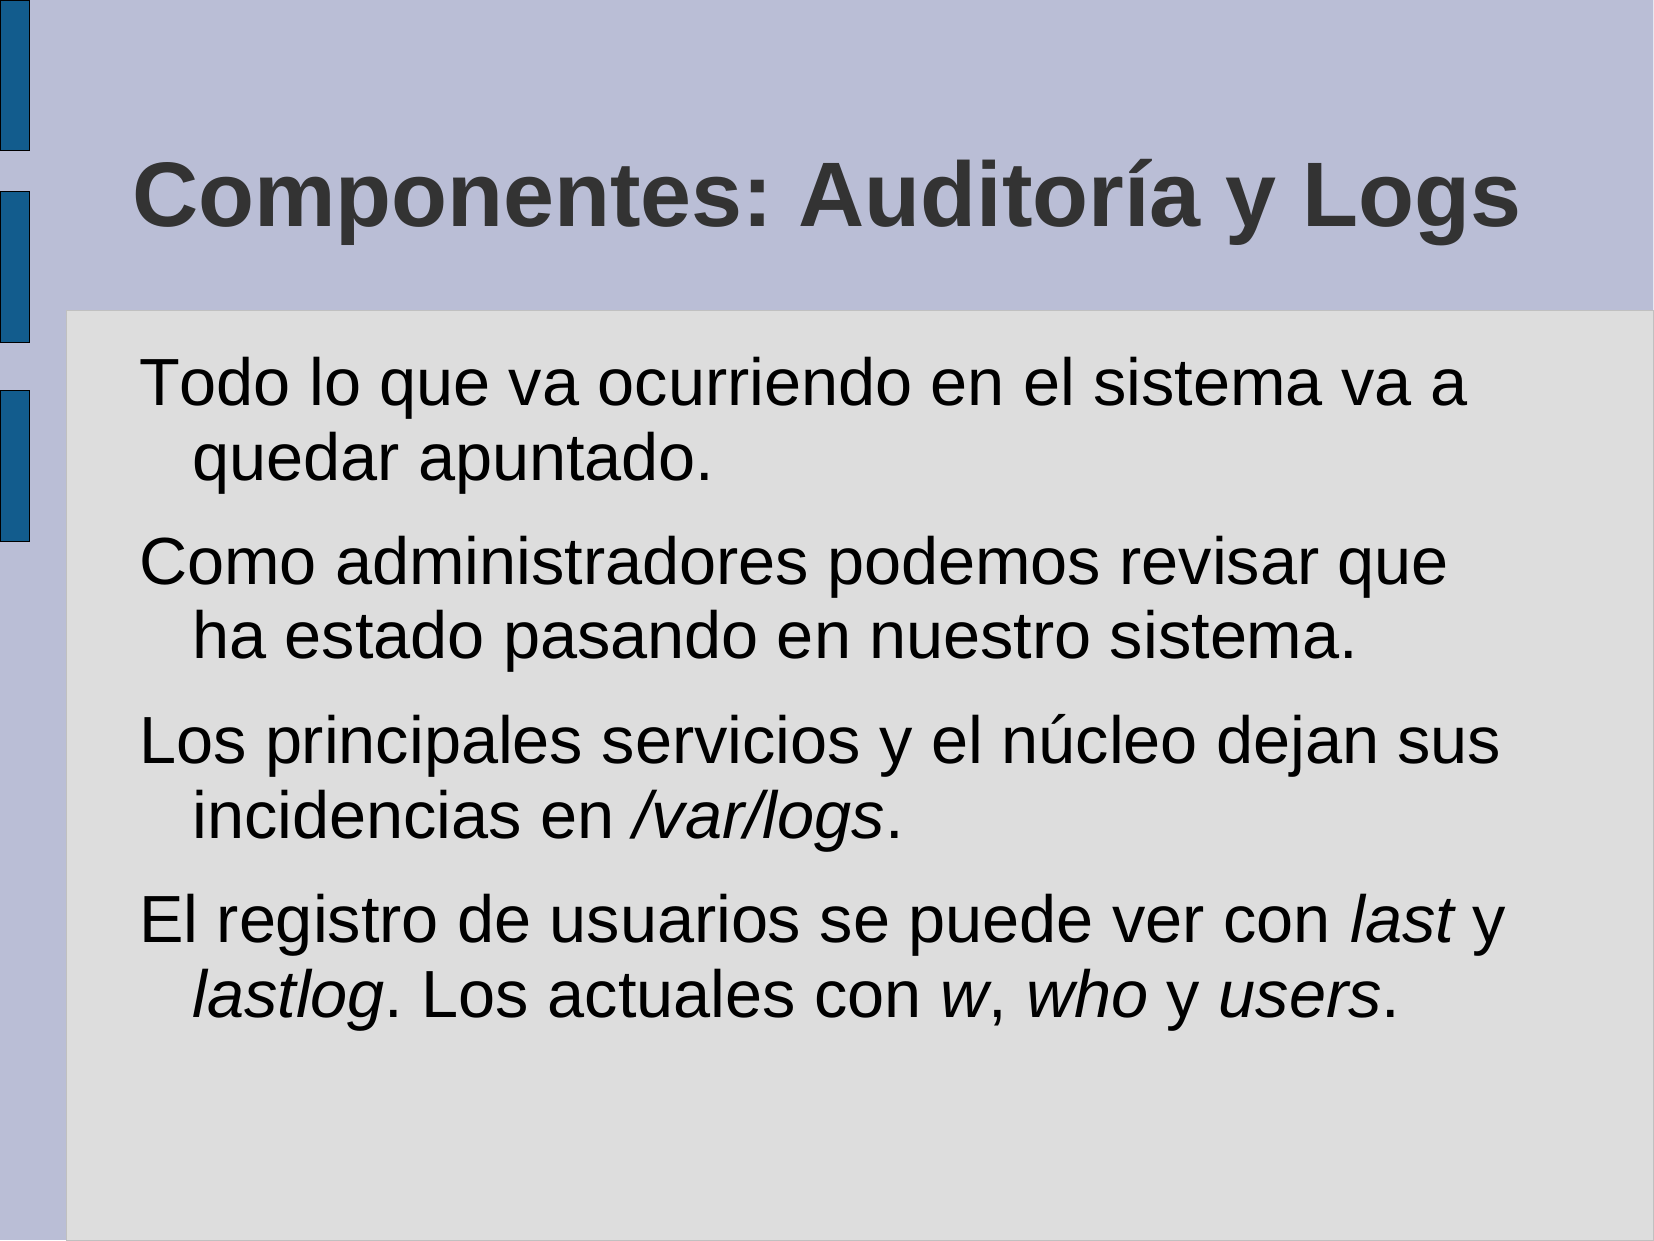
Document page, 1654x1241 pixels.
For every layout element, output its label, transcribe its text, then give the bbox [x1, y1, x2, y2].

list Todo lo que va ocurriendo en el sistema va a quedar apuntado. Como administradores podemos revisar que ha estado pasando en nuestro sistema. Los principales servicios y el núcleo dejan sus incidencias en /var/logs. El registro de usuarios se puede ver con last y lastlog. Los actuales con w, who y users. [121, 344, 1534, 1127]
title Componentes: Auditoría y Logs [121, 91, 1534, 299]
